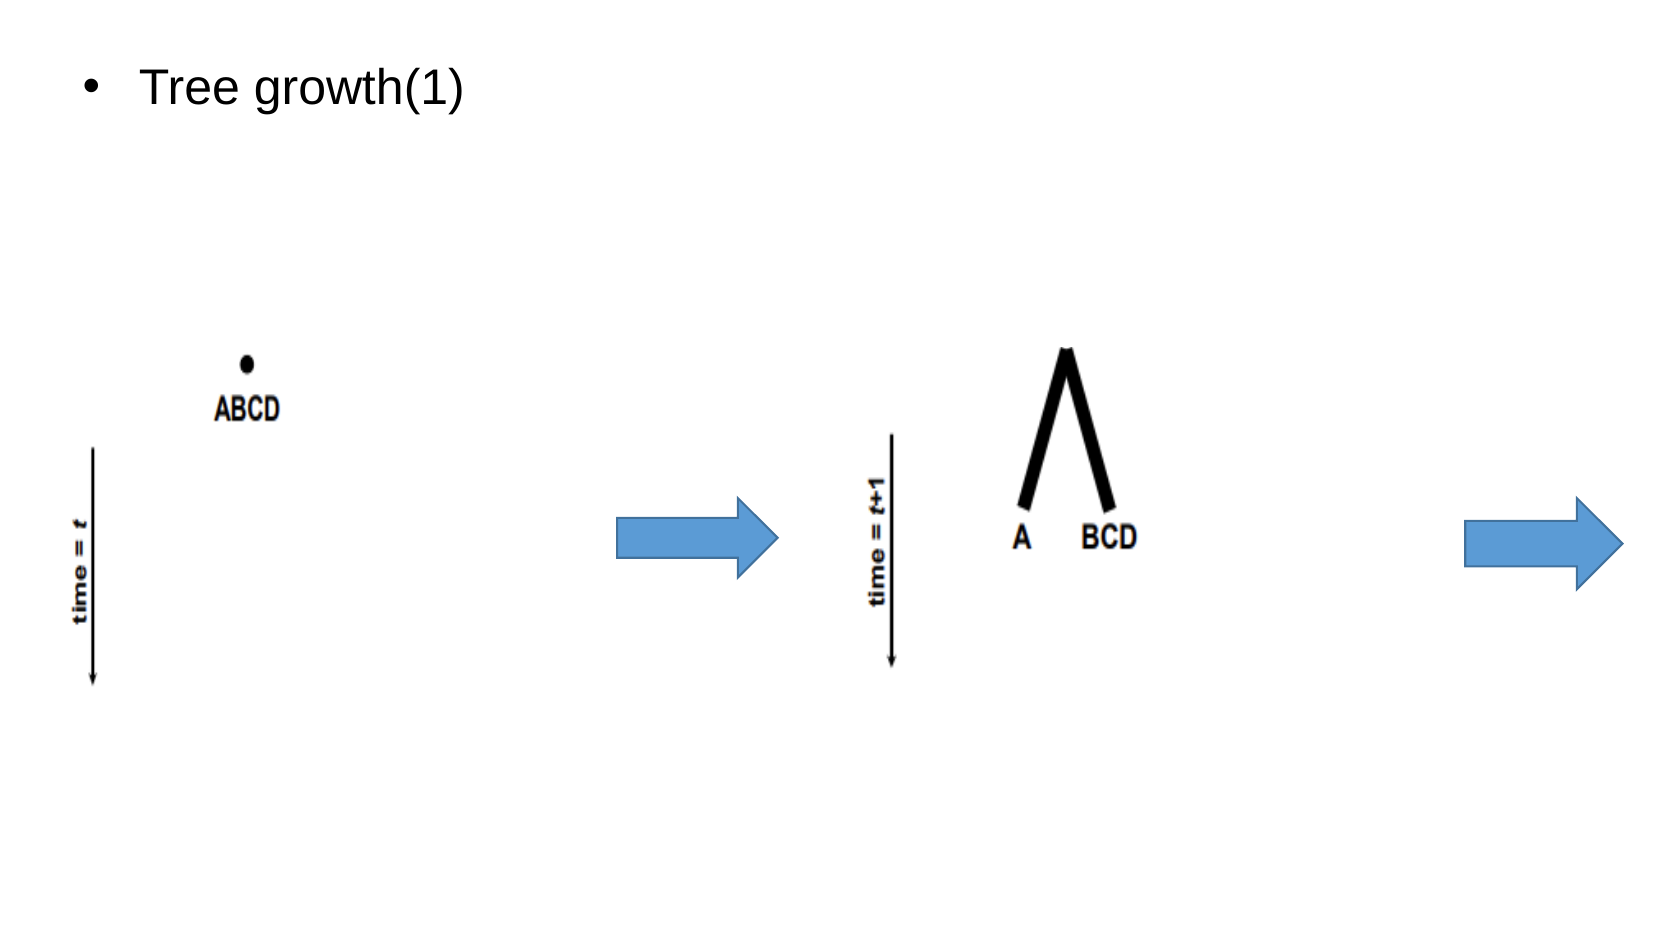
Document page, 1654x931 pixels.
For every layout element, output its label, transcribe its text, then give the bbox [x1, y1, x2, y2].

text_box [617, 498, 778, 578]
picture [64, 347, 566, 728]
title Tree growth(1) [82, 37, 1571, 193]
picture [846, 347, 1432, 728]
text_box [1465, 498, 1623, 590]
